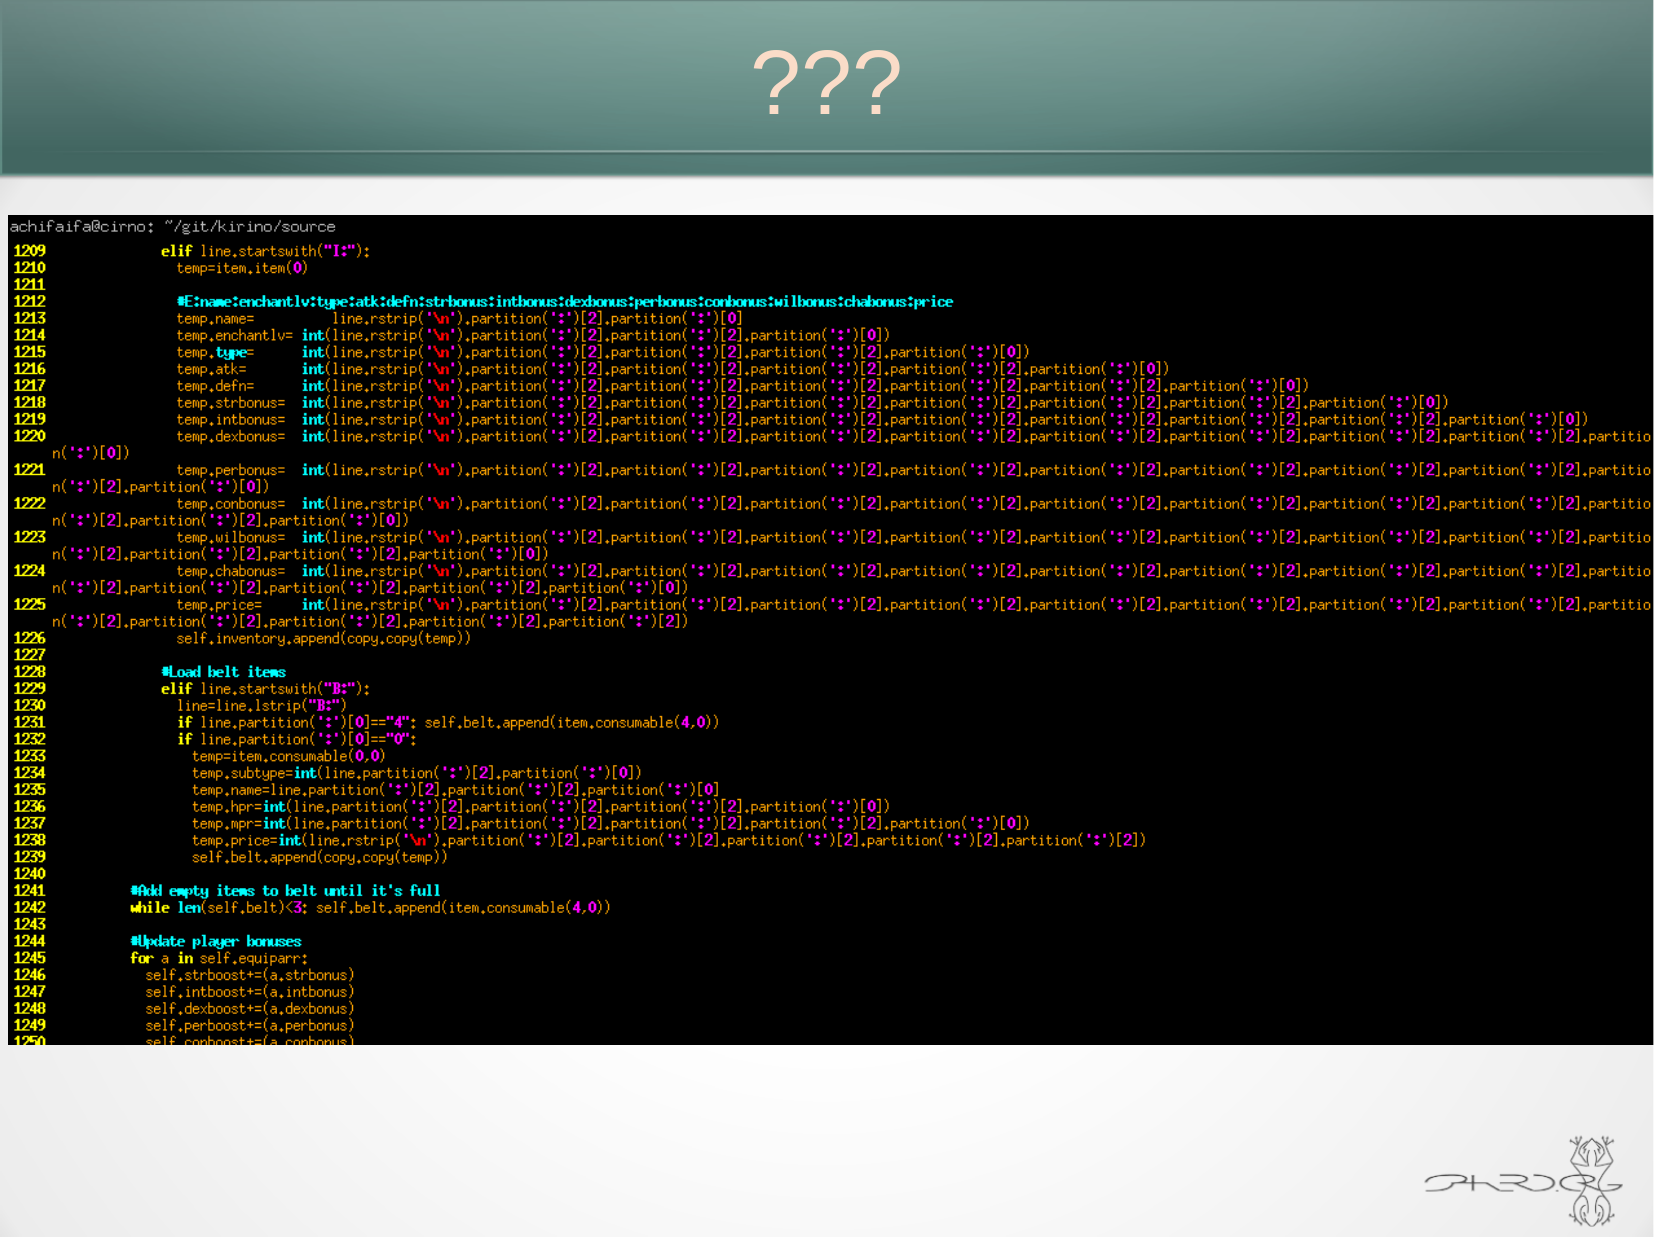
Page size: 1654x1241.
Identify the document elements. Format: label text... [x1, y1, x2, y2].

picture [0, 0, 1654, 1237]
title ??? [82, 11, 1571, 154]
